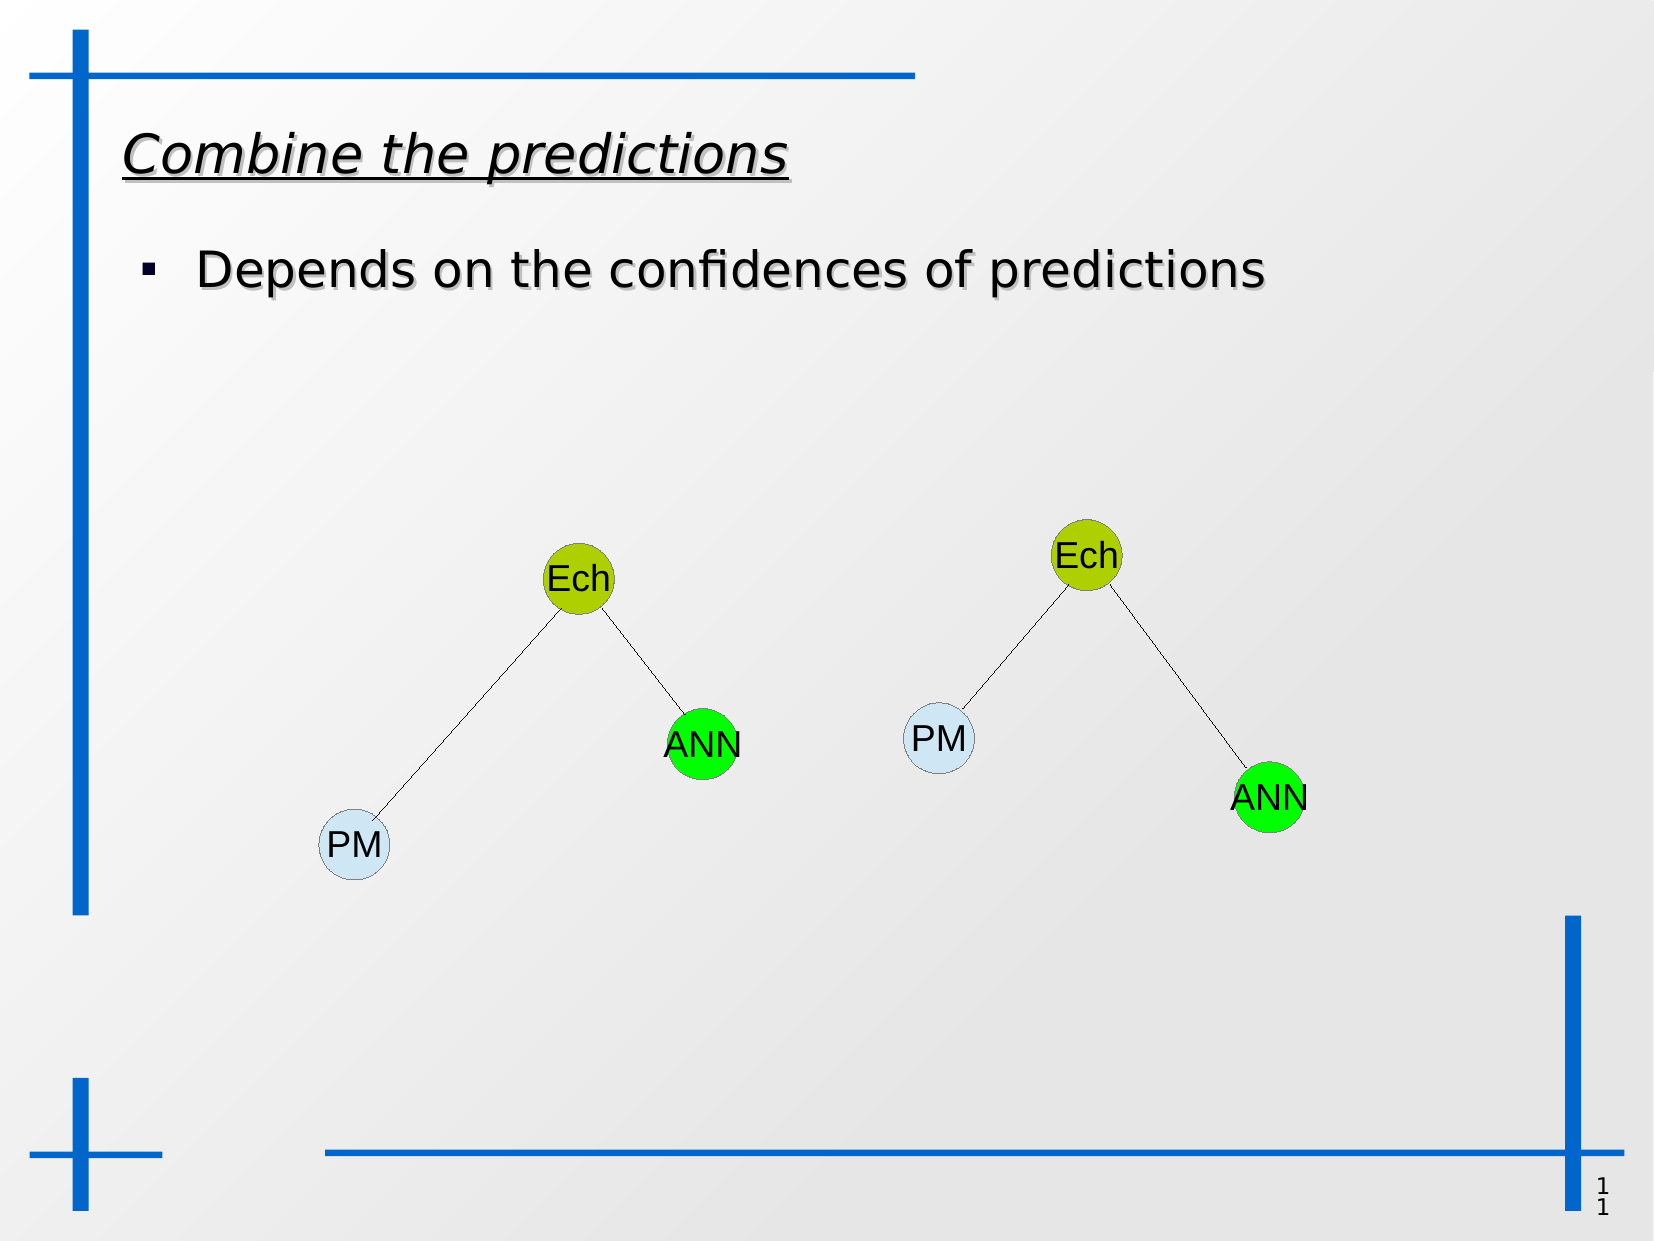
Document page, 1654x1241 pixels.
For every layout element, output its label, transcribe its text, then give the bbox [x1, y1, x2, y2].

title Combine the predictions [122, 91, 1524, 219]
list Depends on the confidences of predictions [124, 241, 1526, 1133]
